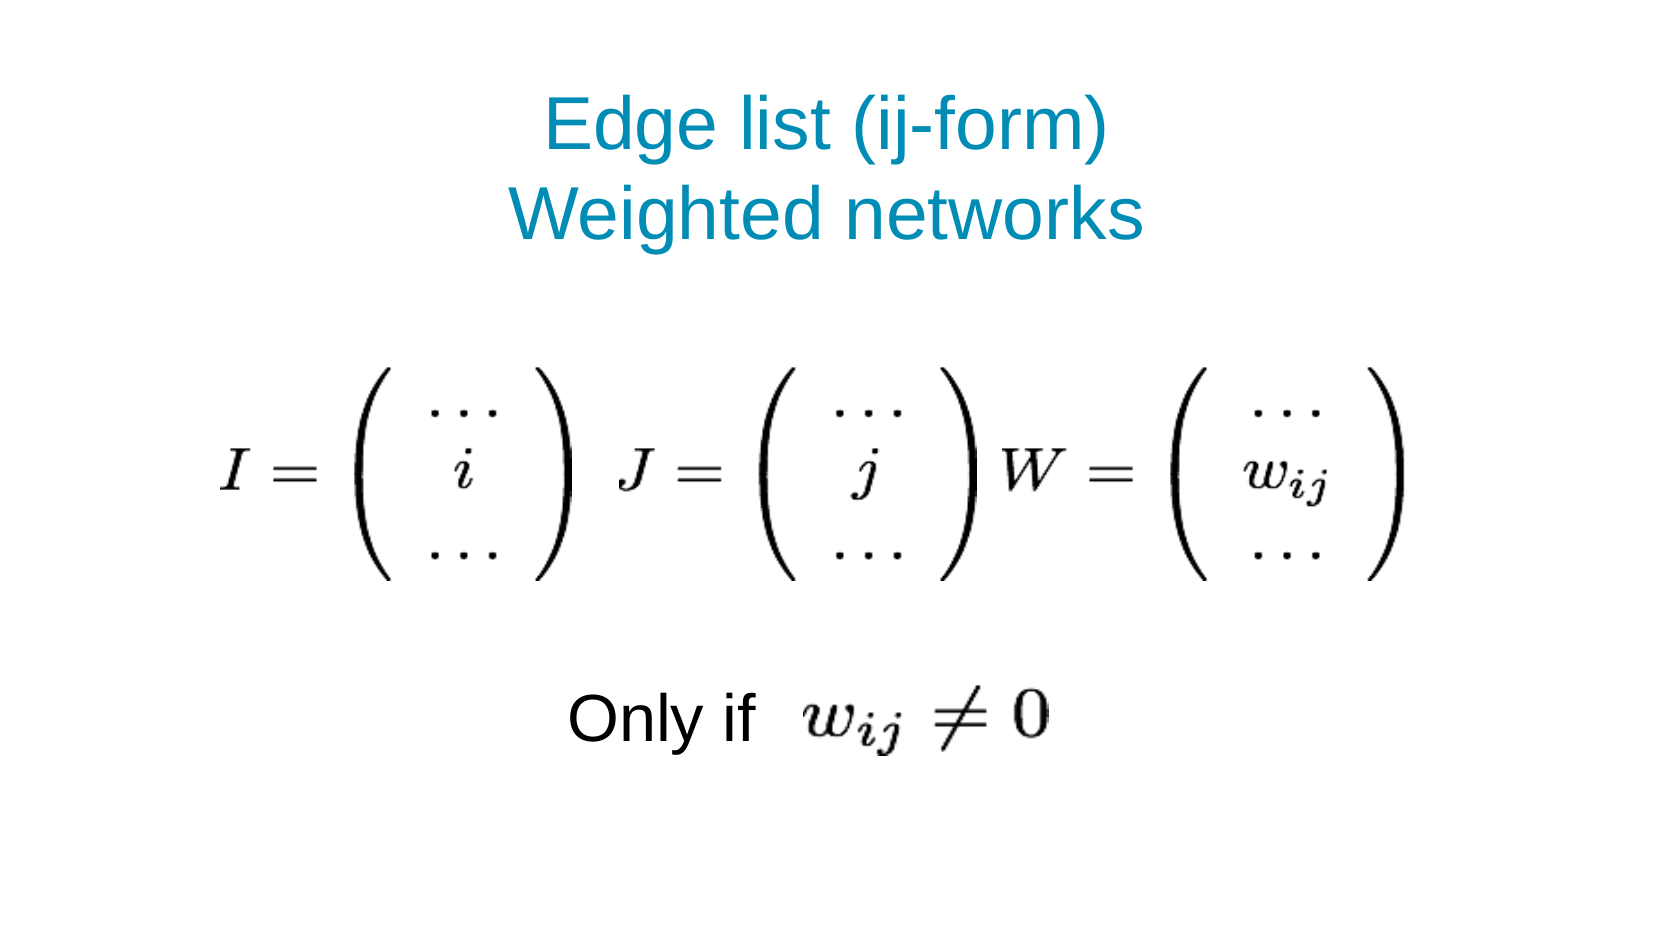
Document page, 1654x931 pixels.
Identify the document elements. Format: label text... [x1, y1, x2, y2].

picture [220, 366, 572, 581]
text_box Edge list (ij-form) Weighted networks [161, 65, 1492, 265]
picture [619, 366, 977, 581]
text_box Only if [559, 665, 784, 763]
picture [803, 684, 1049, 756]
picture [1002, 366, 1406, 581]
